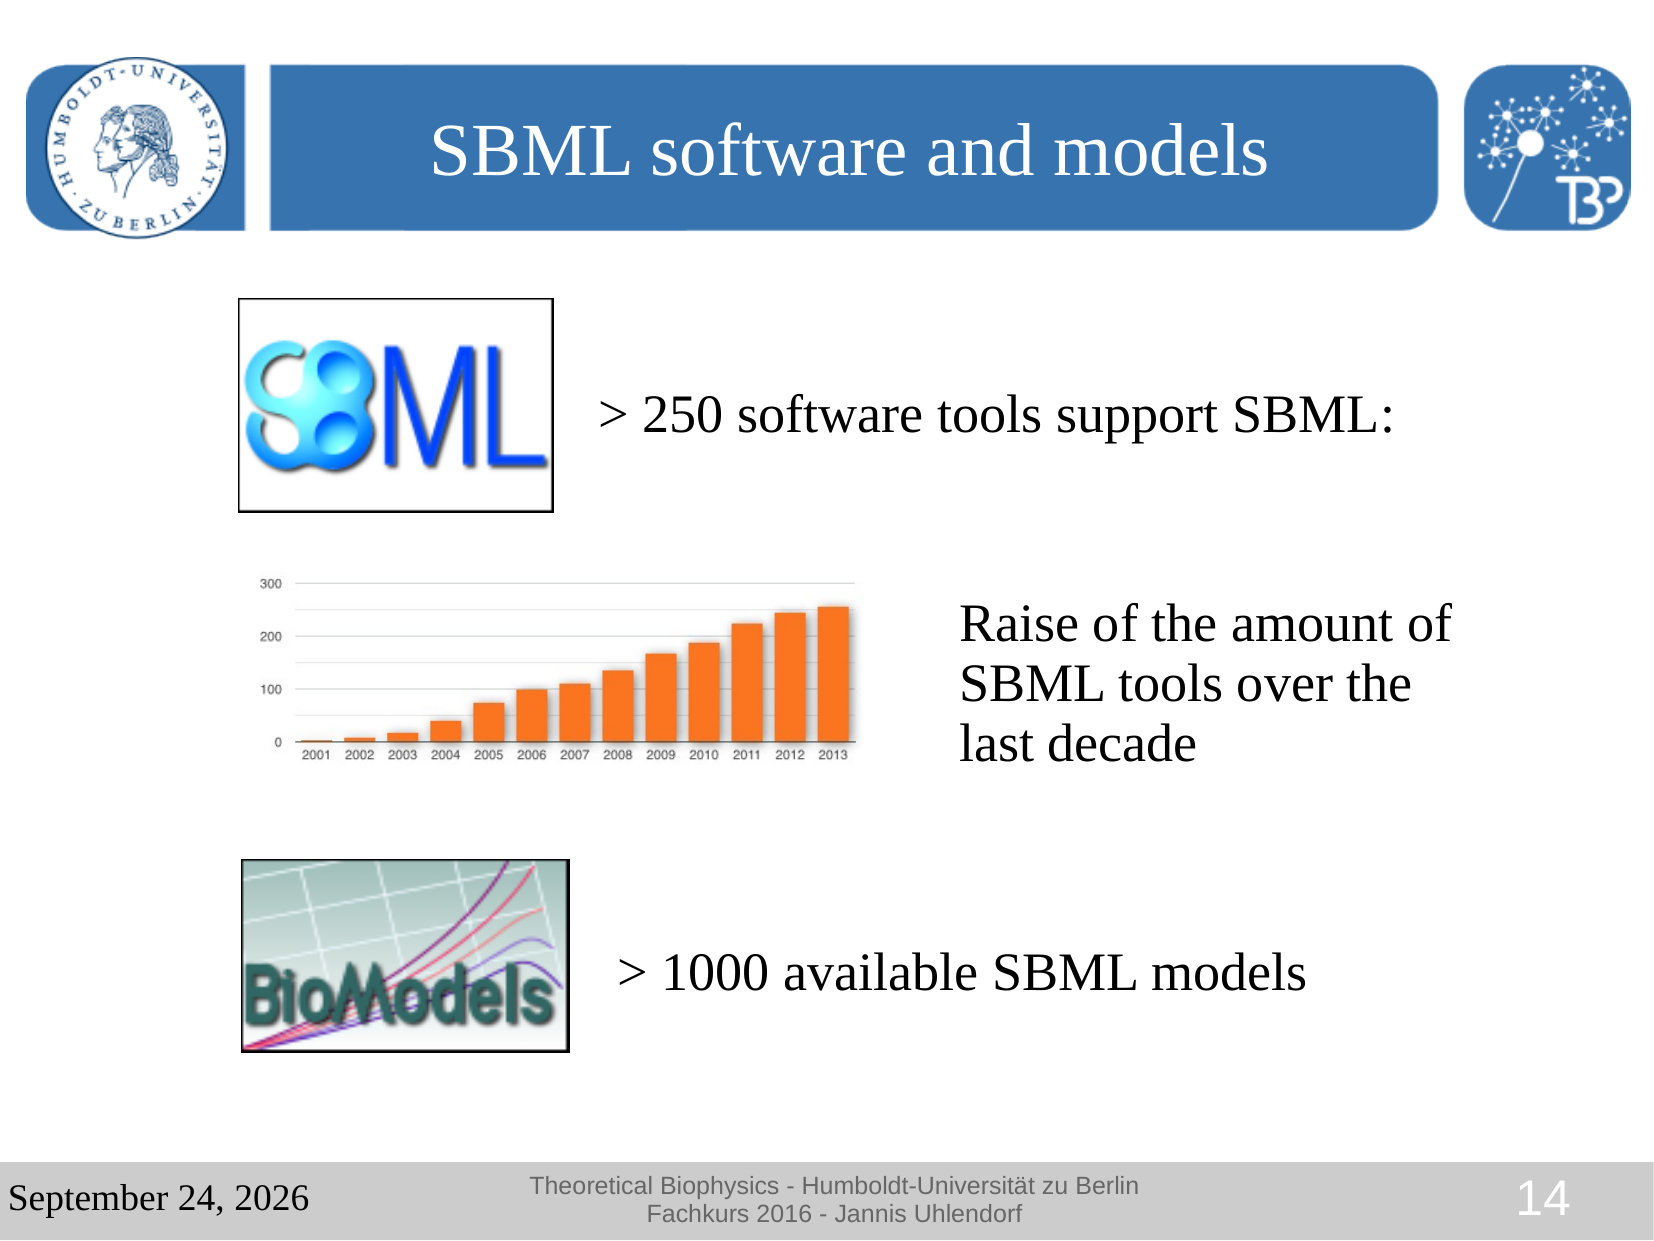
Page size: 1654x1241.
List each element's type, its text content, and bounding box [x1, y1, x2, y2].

subtitle [82, 297, 1571, 1102]
text_box > 250 software tools support SBML: [583, 376, 1412, 452]
text_box Raise of the amount of SBML tools over the last decade [944, 585, 1469, 782]
picture [241, 859, 570, 1053]
picture [238, 298, 554, 513]
title SBML software and models [266, 74, 1434, 227]
picture [26, 57, 1631, 248]
text_box > 1000 available SBML models [602, 935, 1324, 1011]
picture [251, 572, 868, 769]
